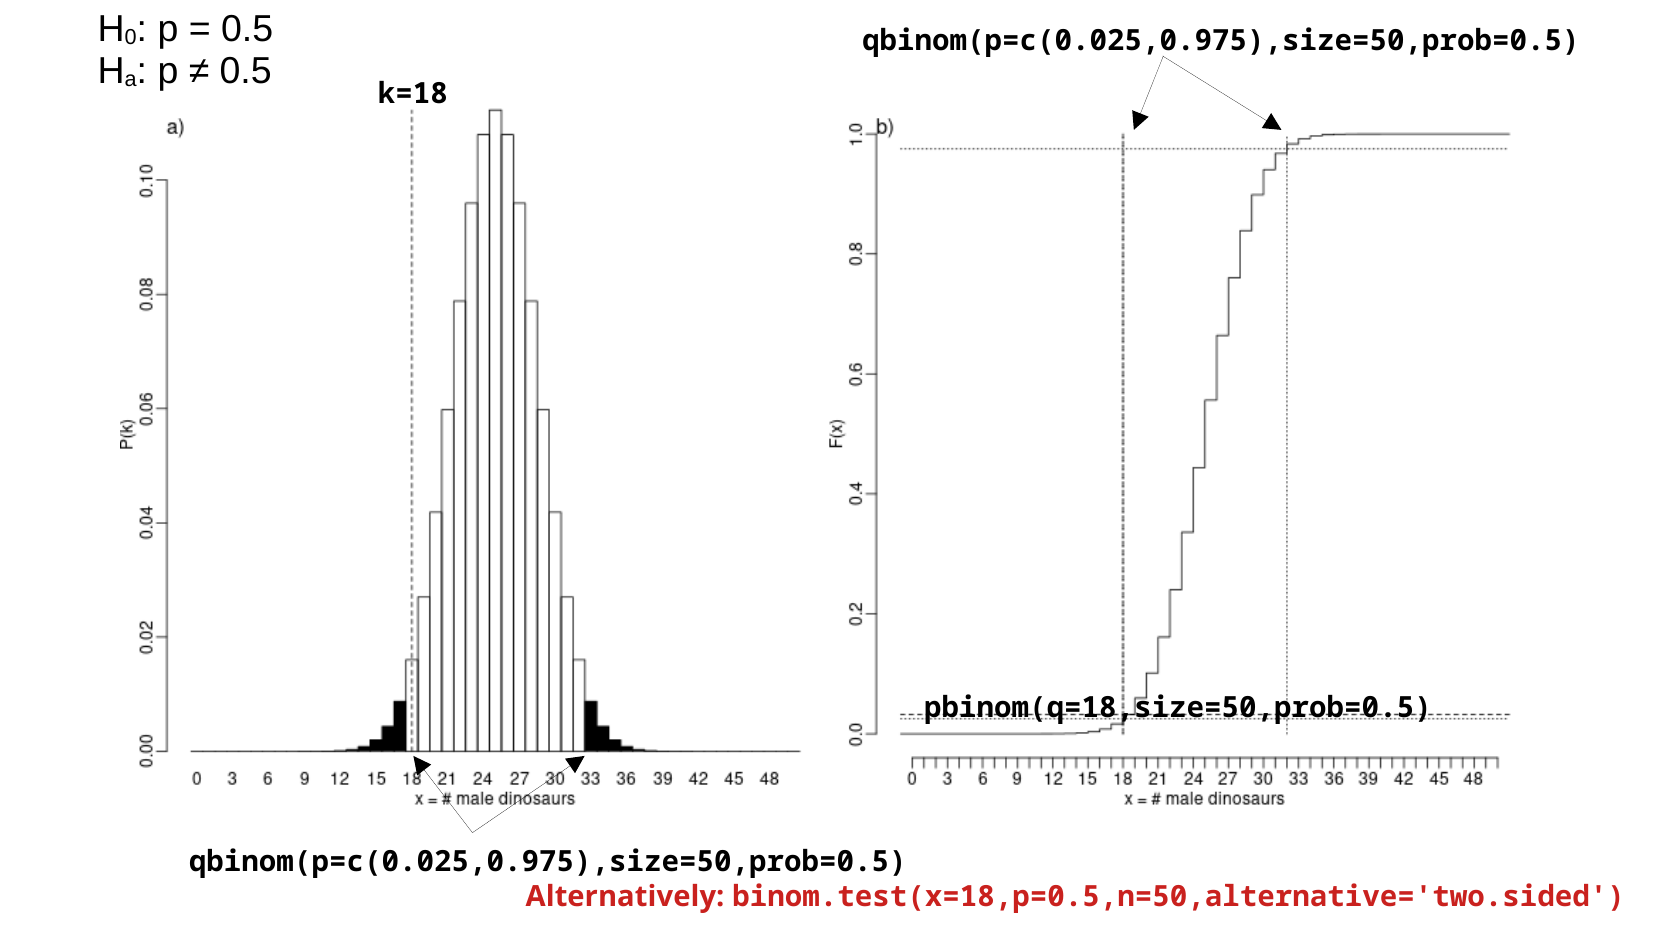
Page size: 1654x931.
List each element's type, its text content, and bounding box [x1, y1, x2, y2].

text_box k=18 [363, 65, 463, 110]
text_box Alternatively: binom.test(x=18,p=0.5,n=50,alternative='two.sided') [510, 868, 1654, 931]
picture [120, 100, 1539, 810]
text_box pbinom(q=18,size=50,prob=0.5) [909, 679, 1447, 724]
text_box qbinom(p=c(0.025,0.975),size=50,prob=0.5) [847, 11, 1595, 56]
text_box qbinom(p=c(0.025,0.975),size=50,prob=0.5) [174, 832, 922, 877]
text_box H0: p = 0.5 Ha: p ≠ 0.5 [82, 0, 289, 99]
